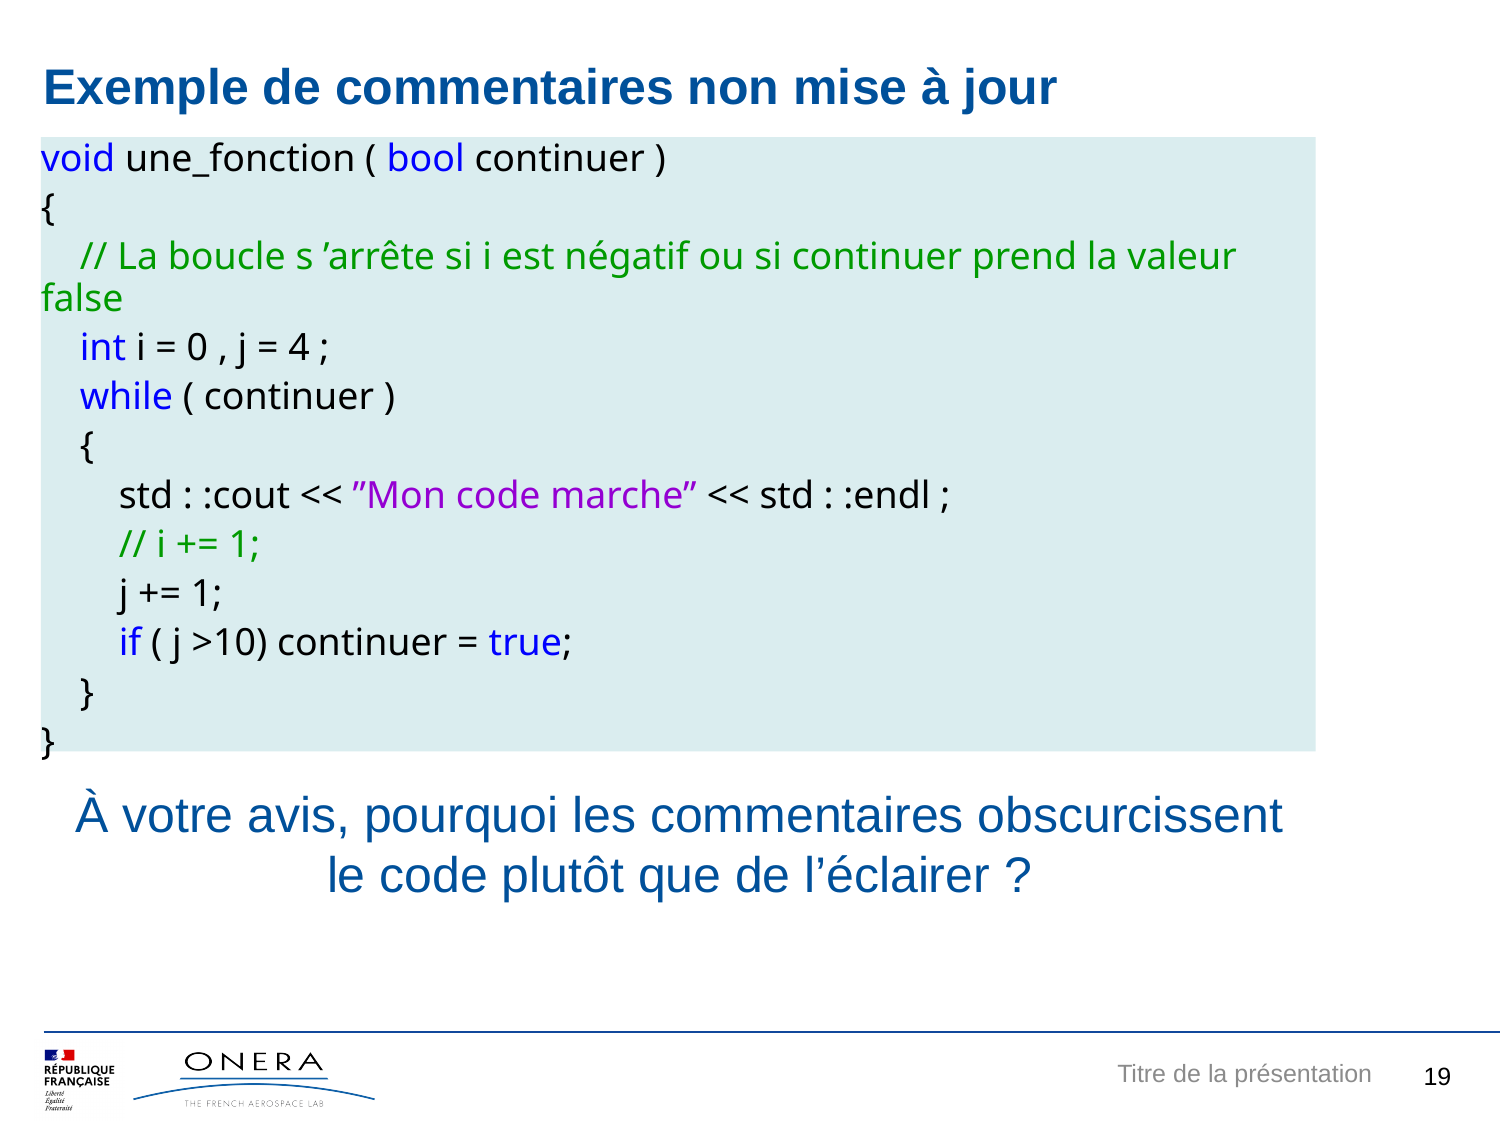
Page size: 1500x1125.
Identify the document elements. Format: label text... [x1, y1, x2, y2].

text_box <numéro> [1374, 1025, 1500, 1125]
picture [133, 1052, 375, 1107]
text_box Titre de la présentation [466, 1042, 1388, 1103]
text_box À votre avis, pourquoi les commentaires obscurcissent le code plutôt que de l’éclairer ? [43, 775, 1316, 910]
text_box void une_fonction ( bool continuer ) { // La boucle s ’arrête si i est négatif ou si continuer prend la valeur false int i = 0 , j = 4 ; while ( continuer ) { std : :cout << ”Mon code marche” << std : :endl ; // i += 1; j += 1; if ( j >10) continuer = true; } } [40, 137, 1316, 752]
picture [34, 1039, 125, 1121]
text_box Exemple de commentaires non mise à jour [43, 0, 1486, 169]
